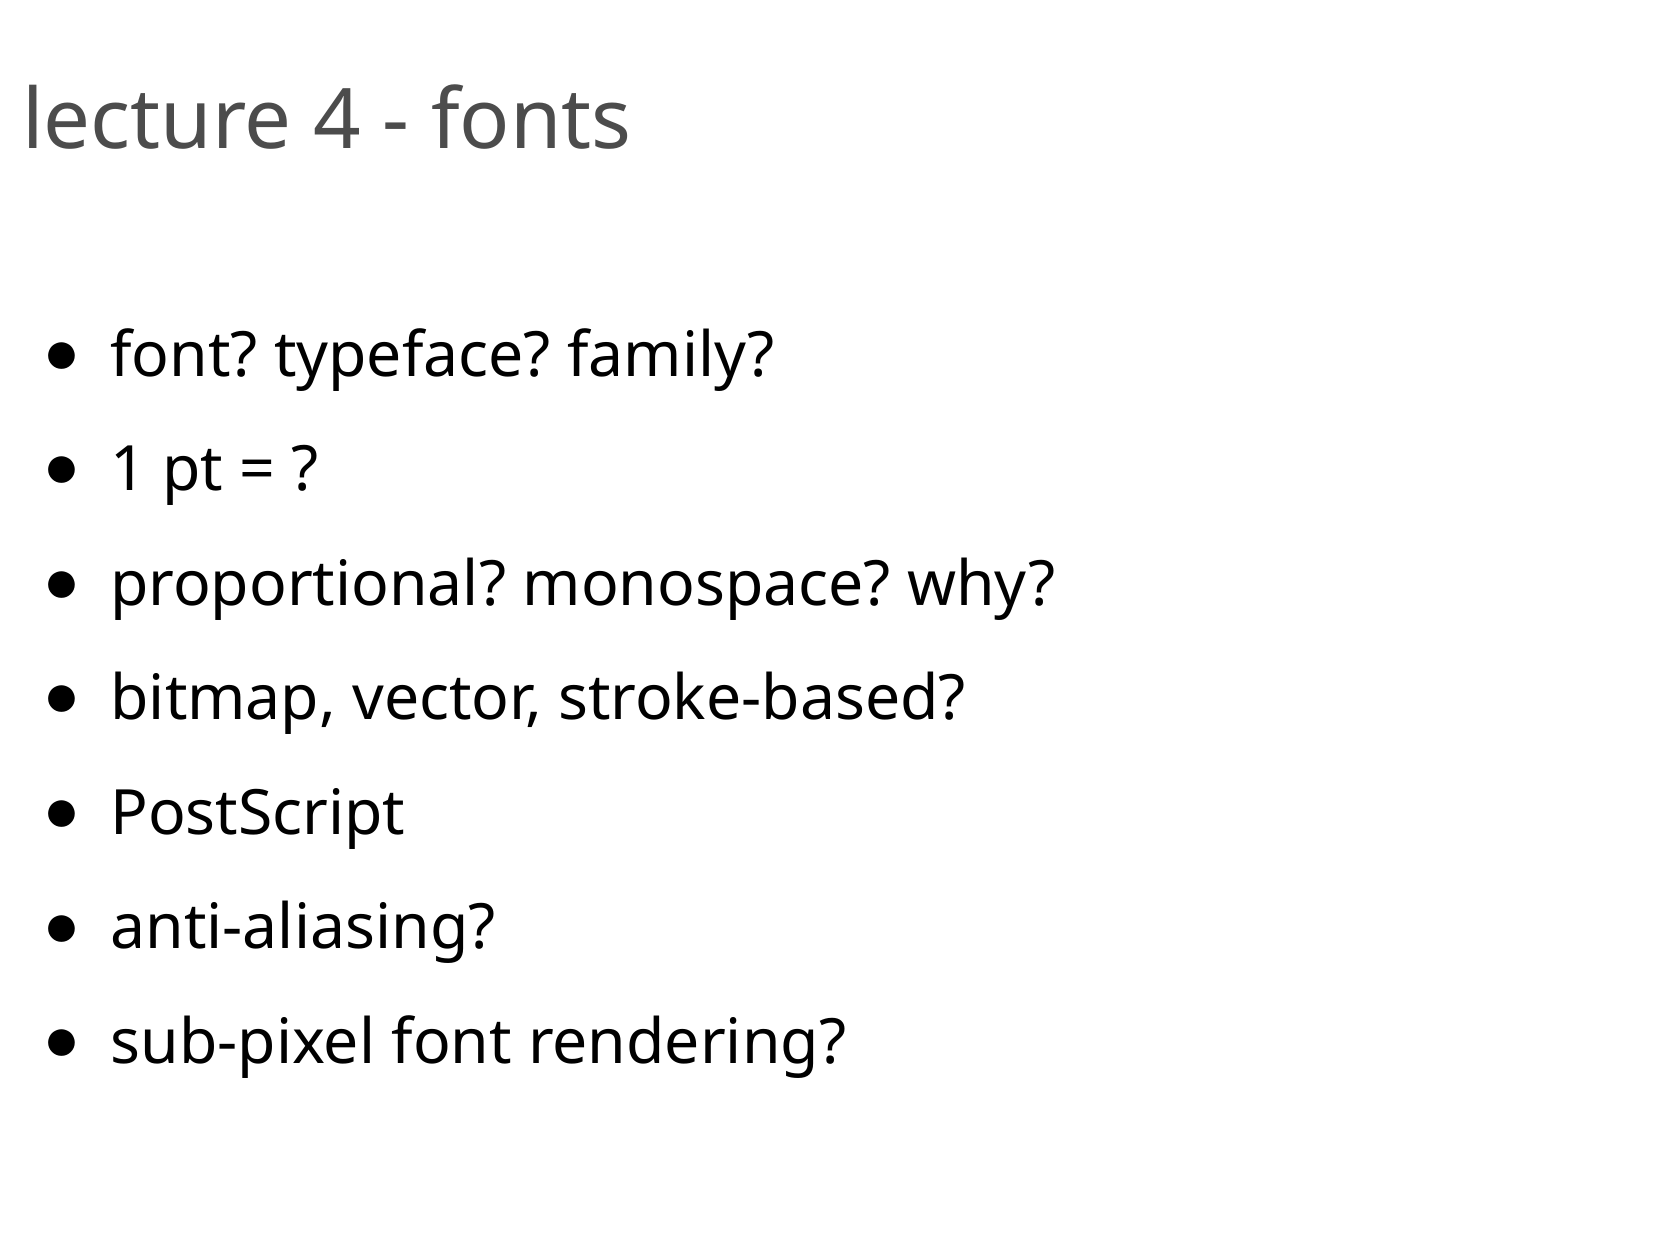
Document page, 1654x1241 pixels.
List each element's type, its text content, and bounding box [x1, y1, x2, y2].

list font? typeface? family? 1 pt = ? proportional? monospace? why? bitmap, vector, stroke-based? PostScript anti-aliasing? sub-pixel font rendering? [25, 233, 1654, 1158]
title lecture 4 - fonts [22, 26, 1654, 205]
